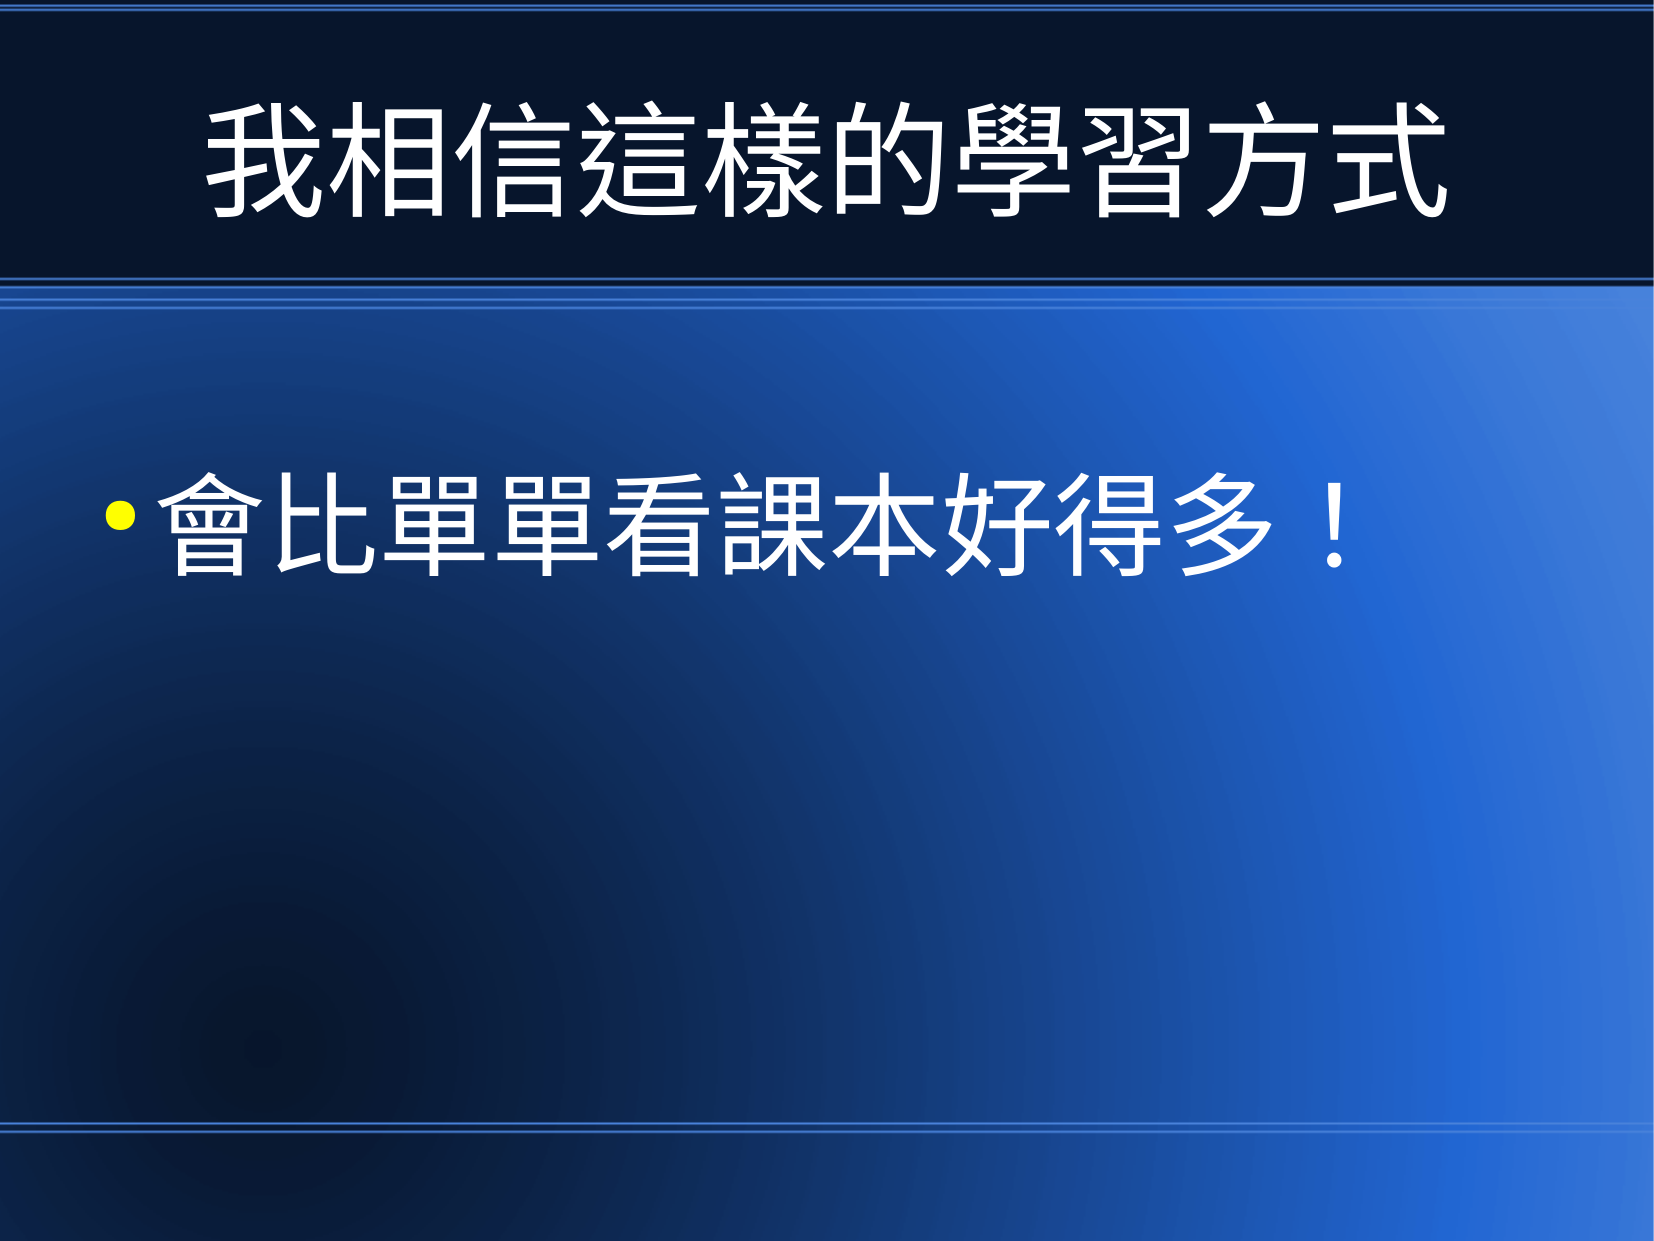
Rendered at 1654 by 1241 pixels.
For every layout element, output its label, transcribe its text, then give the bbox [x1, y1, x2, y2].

list 會比單單看課本好得多！ [82, 355, 1571, 1241]
title 我相信這樣的學習方式 [82, 49, 1571, 257]
picture [0, 0, 1654, 1241]
